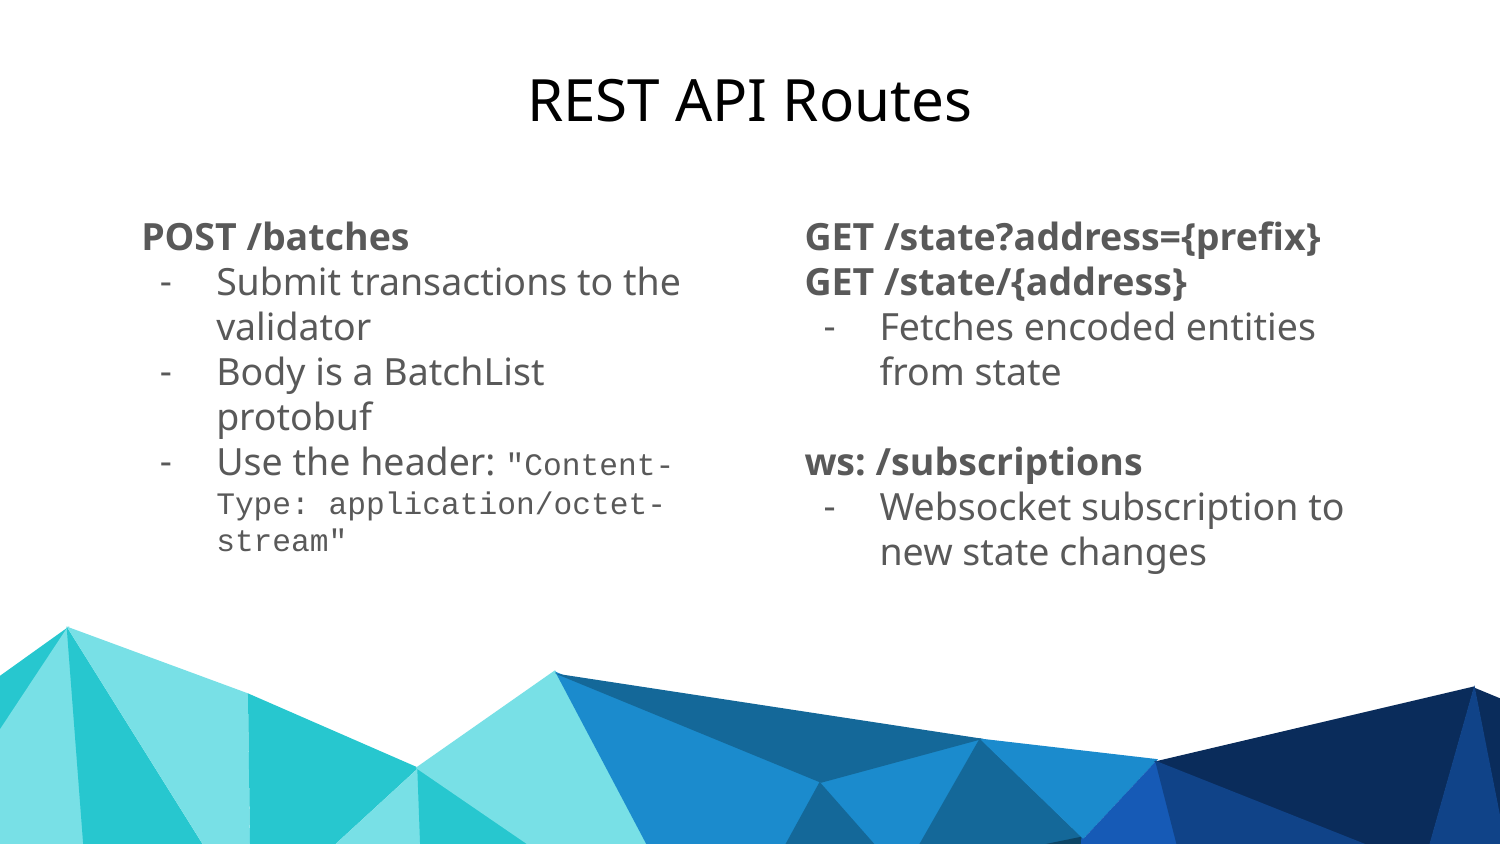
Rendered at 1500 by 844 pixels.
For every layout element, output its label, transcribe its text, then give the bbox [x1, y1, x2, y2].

title REST API Routes [51, 47, 1449, 142]
list POST /batches Submit transactions to the validator Body is a BatchList protobuf Use the header: "Content-Type: application/octet-stream" [126, 198, 711, 721]
text_box [0, 626, 1500, 844]
list GET /state?address={prefix} GET /state/{address} Fetches encoded entities from state ws: /subscriptions Websocket subscription to new state changes [789, 198, 1374, 721]
